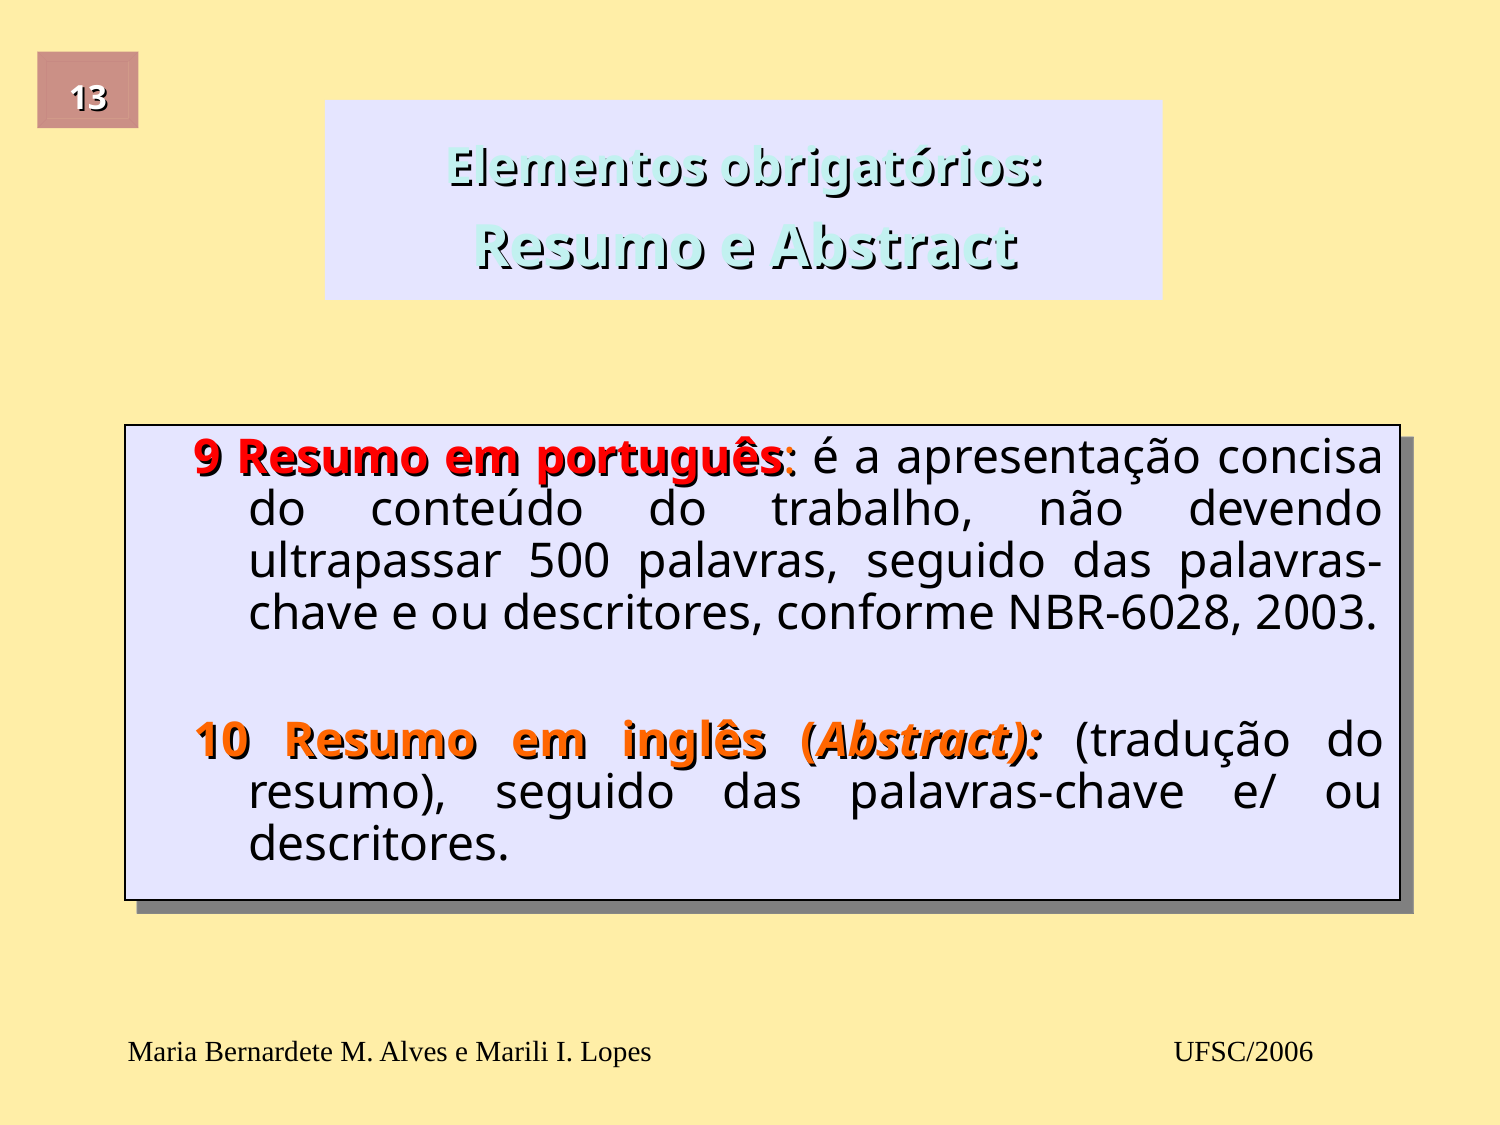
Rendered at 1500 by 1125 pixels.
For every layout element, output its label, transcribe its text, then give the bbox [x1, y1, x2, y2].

text_box Maria Bernardete M. Alves e Marili I. Lopes [112, 1025, 901, 1101]
list 9 Resumo em português: é a apresentação concisa do conteúdo do trabalho, não devendo ultrapassar 500 palavras, seguido das palavras-chave e ou descritores, conforme NBR-6028, 2003. 10 Resumo em inglês (Abstract): (tradução do resumo), seguido das palavras-chave e/ ou descritores. [125, 425, 1401, 901]
text_box UFSC/2006 [1062, 1025, 1426, 1101]
text_box 13 [37, 51, 139, 129]
title Elementos obrigatórios: Resumo e Abstract [324, 99, 1163, 300]
